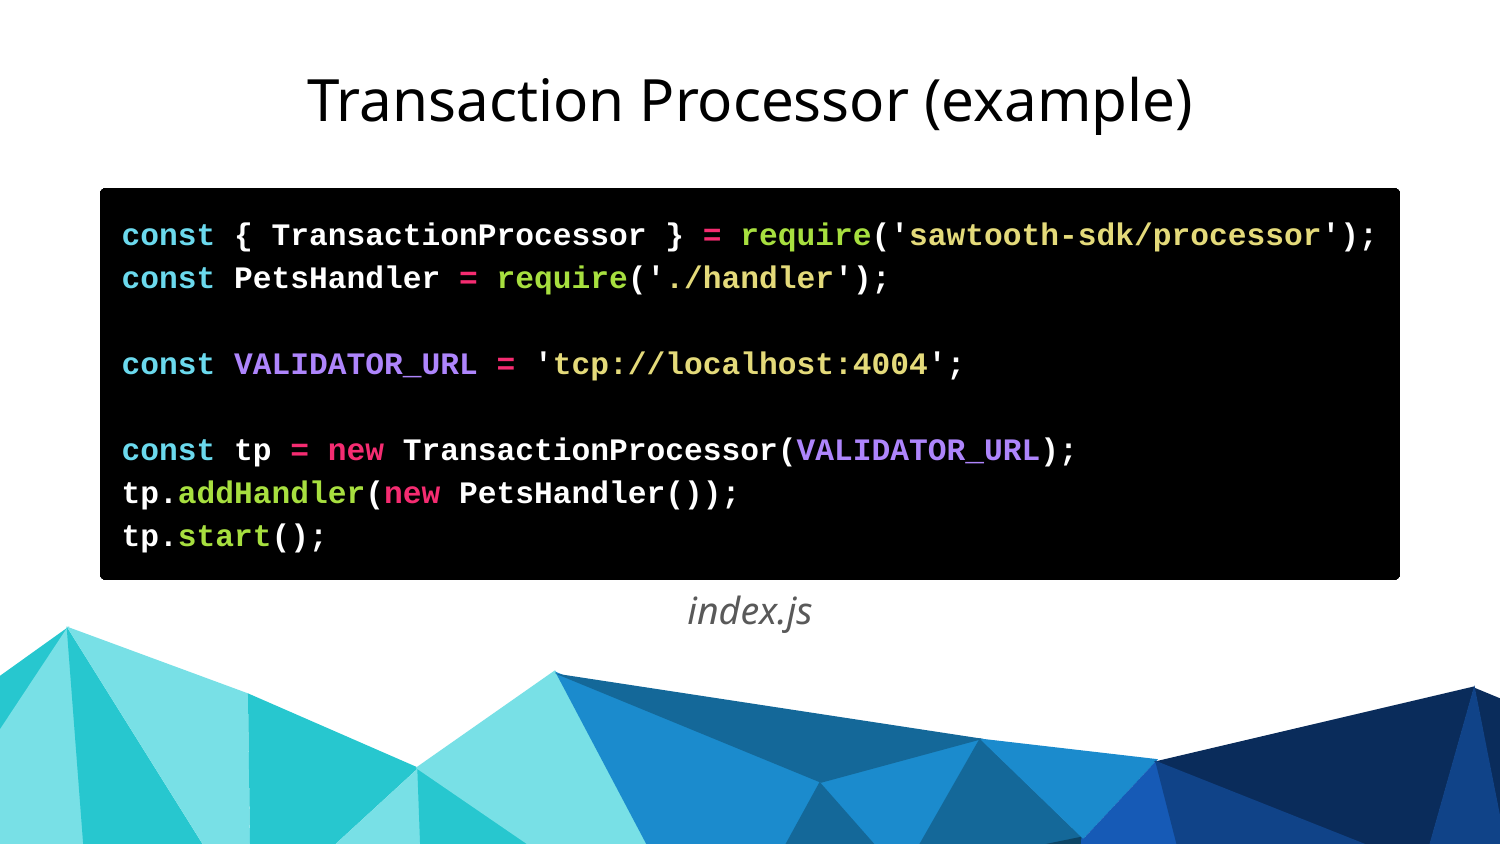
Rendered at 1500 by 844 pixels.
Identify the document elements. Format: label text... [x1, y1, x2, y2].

text_box [0, 626, 1500, 844]
list index.js [342, 575, 1158, 651]
text_box const { TransactionProcessor } = require('sawtooth-sdk/processor'); const PetsHandler = require('./handler'); const VALIDATOR_URL = 'tcp://localhost:4004'; const tp = new TransactionProcessor(VALIDATOR_URL); tp.addHandler(new PetsHandler()); tp.start(); [106, 193, 1394, 575]
title Transaction Processor (example) [51, 47, 1449, 142]
